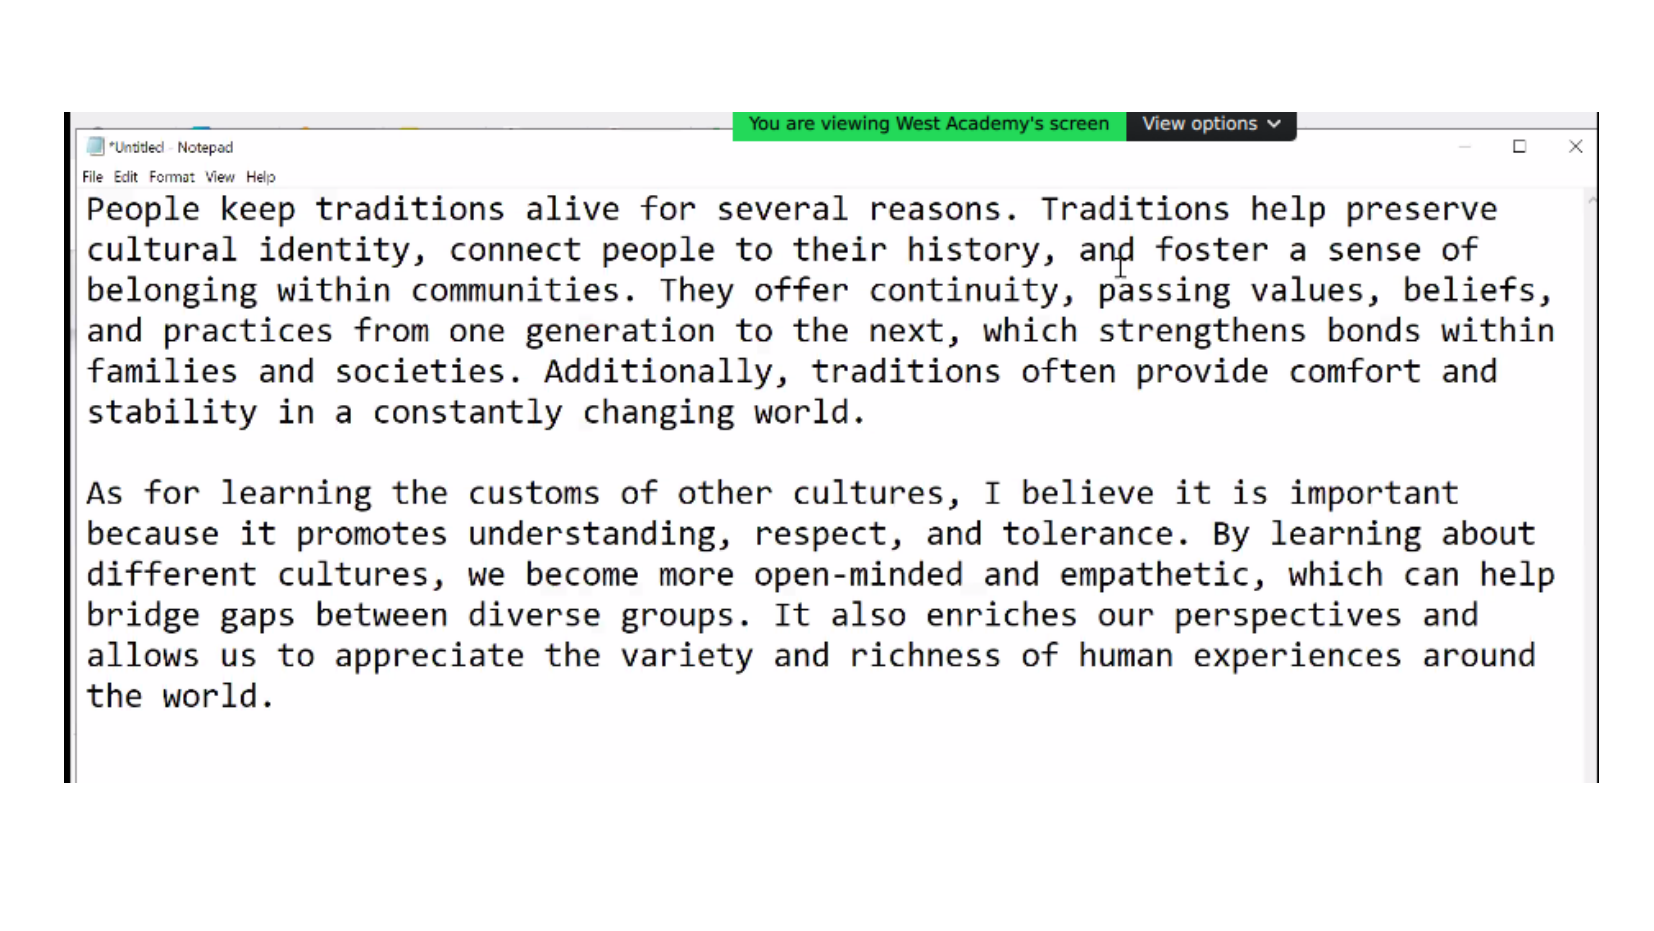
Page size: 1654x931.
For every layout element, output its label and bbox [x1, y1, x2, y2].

picture [64, 112, 1599, 783]
